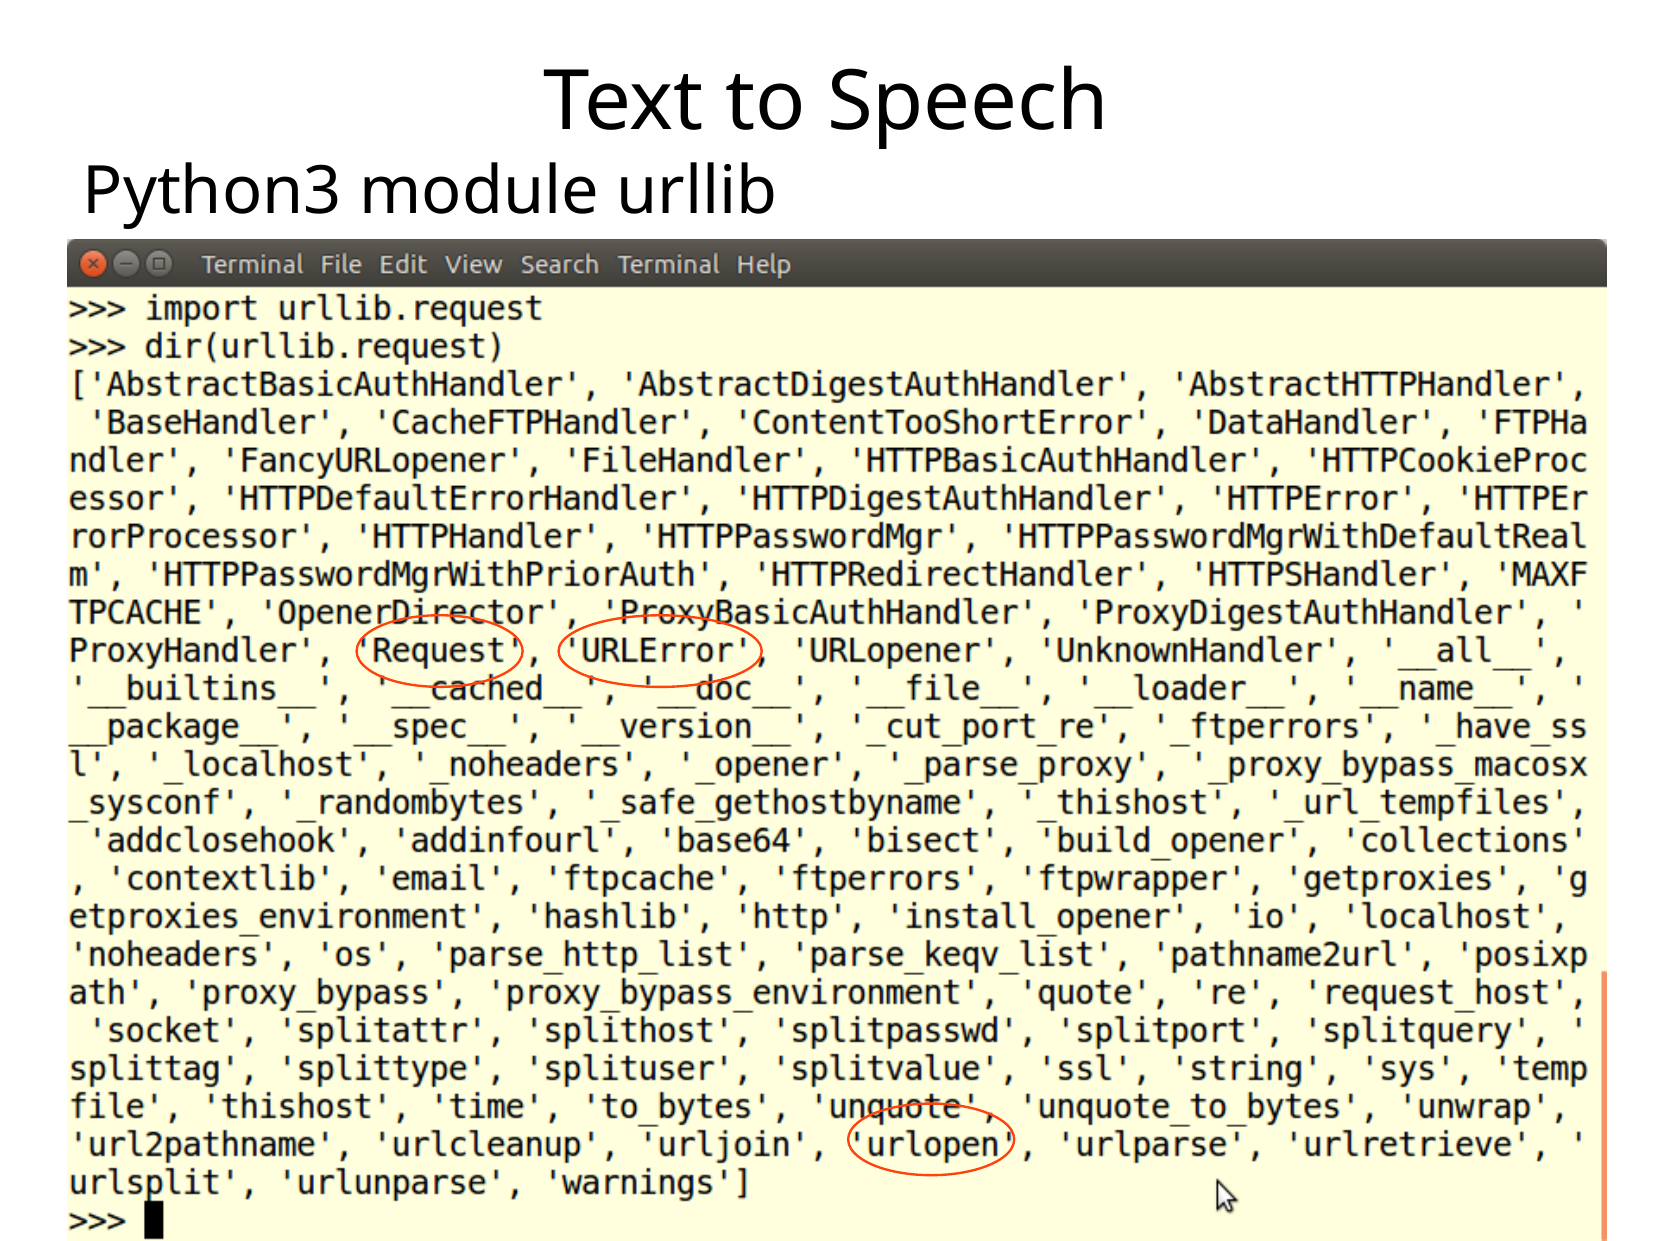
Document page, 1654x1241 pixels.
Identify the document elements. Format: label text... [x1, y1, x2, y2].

title Text to Speech [82, 32, 1571, 158]
picture [67, 239, 1607, 1241]
subtitle Python3 module urllib [82, 158, 1571, 239]
